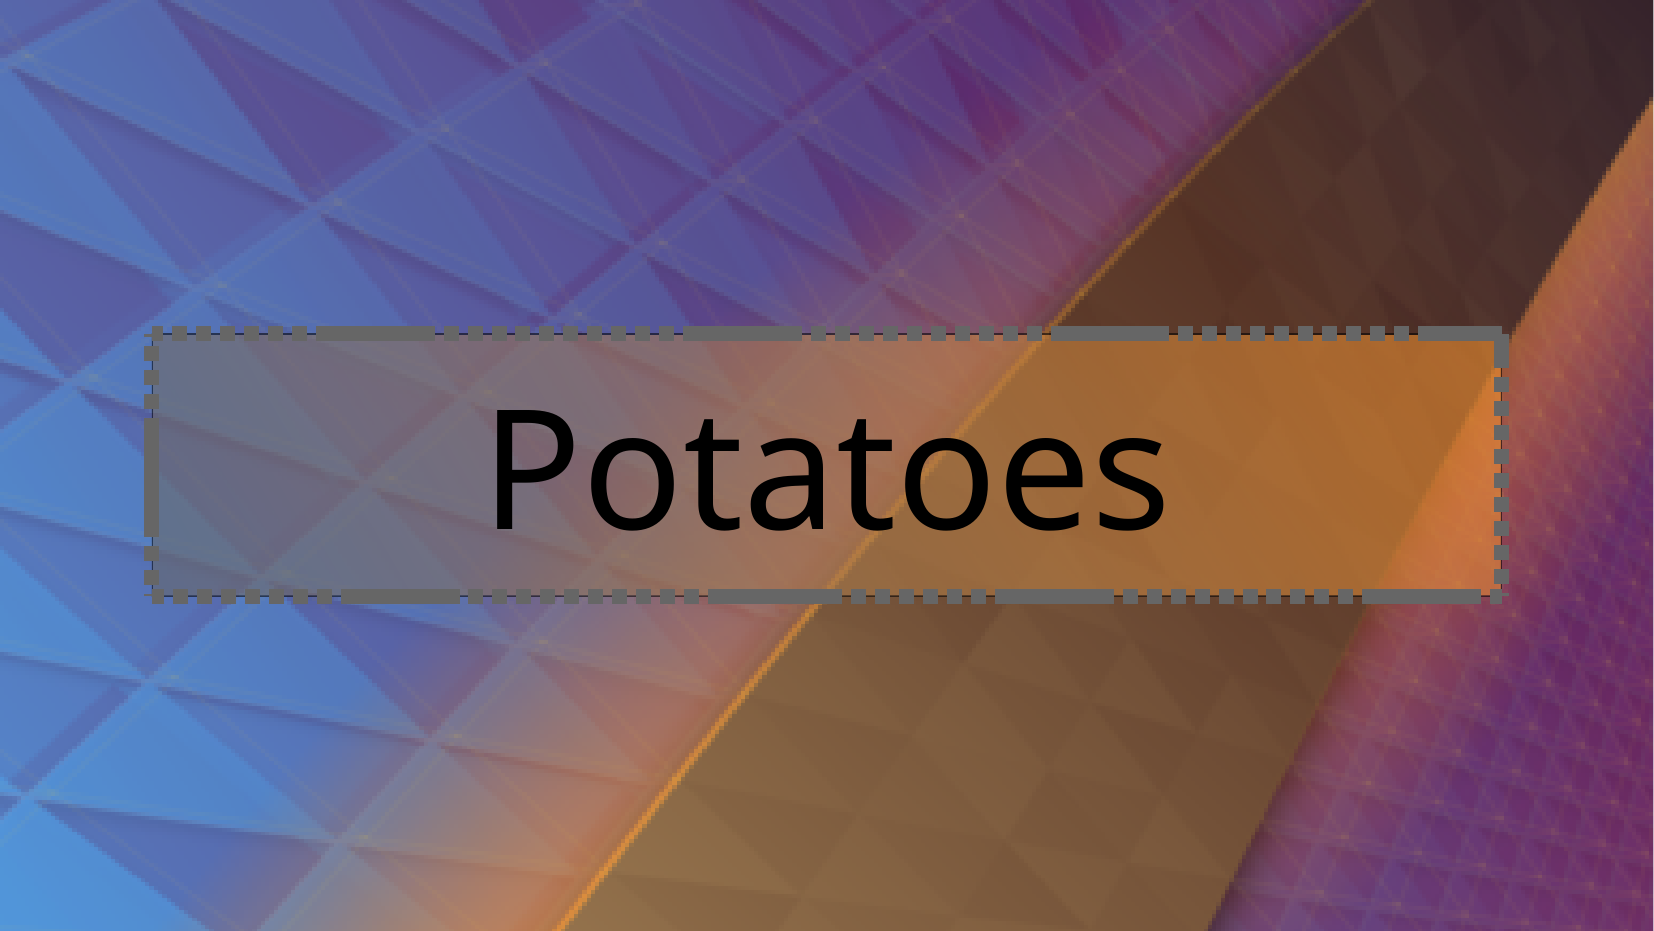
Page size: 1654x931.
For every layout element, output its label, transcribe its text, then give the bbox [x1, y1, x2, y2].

text_box Potatoes [151, 333, 1502, 597]
picture [0, 0, 1654, 931]
